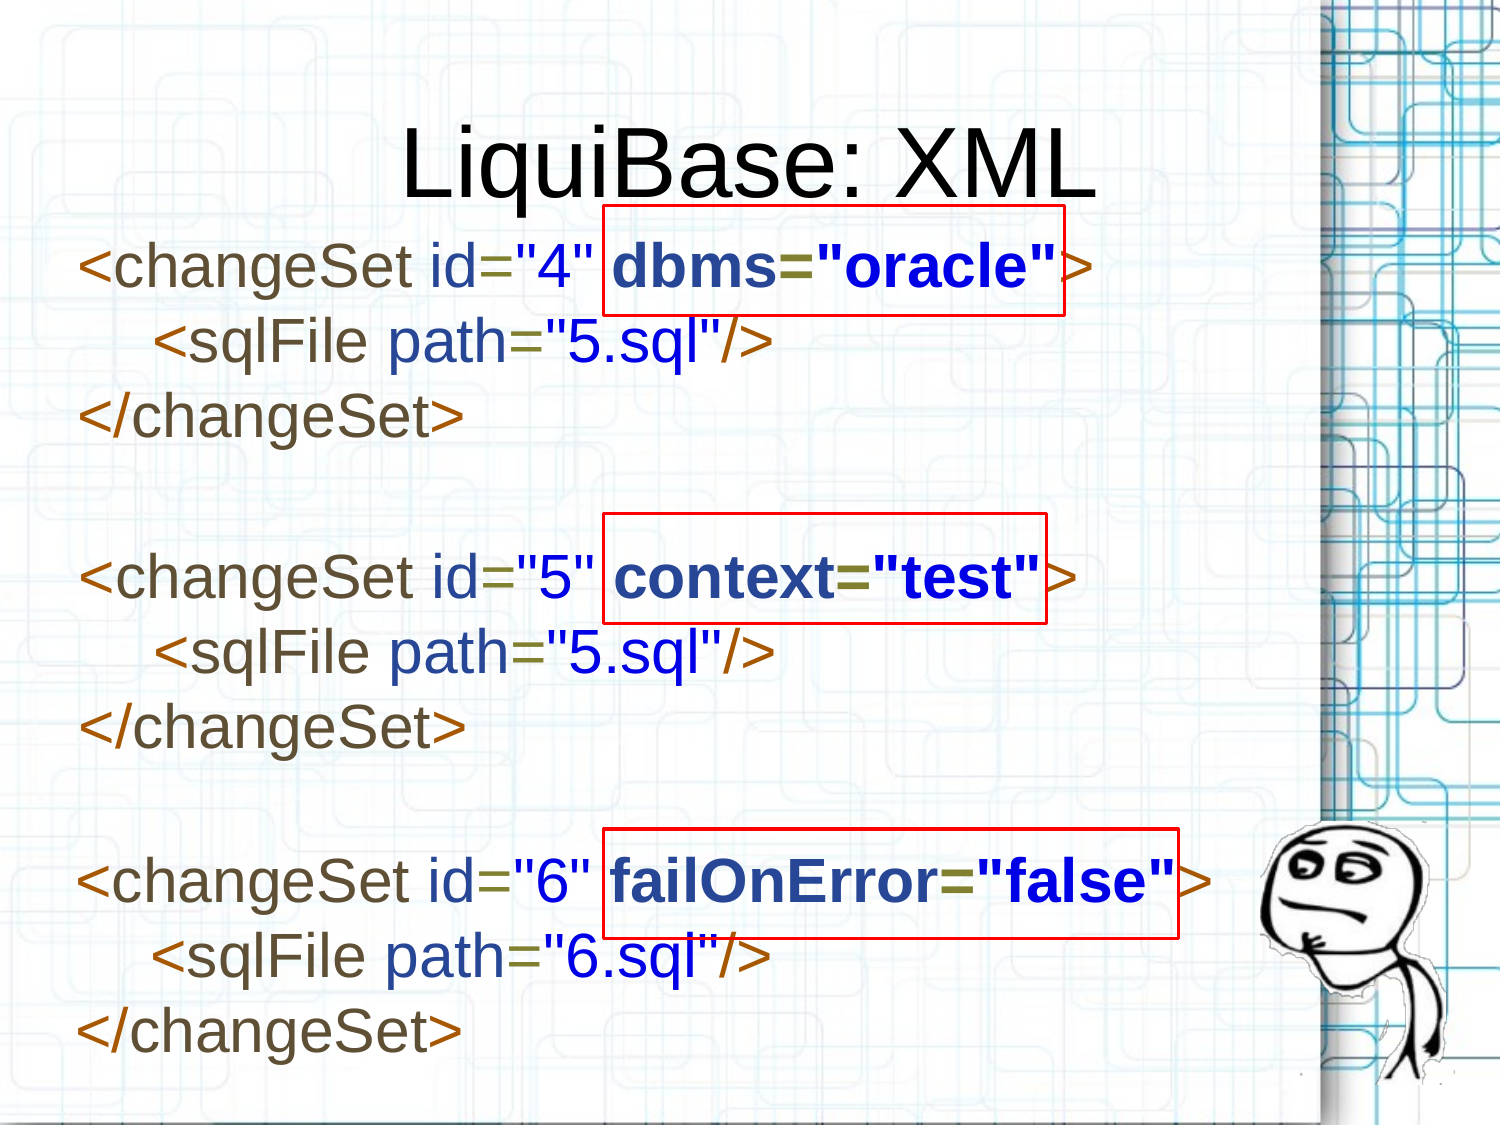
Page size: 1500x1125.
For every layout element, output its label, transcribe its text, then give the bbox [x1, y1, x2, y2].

text_box <changeSet id="6" failOnError="false"> <sqlFile path="6.sql"/> </changeSet> [60, 821, 1299, 1085]
text_box [1299, 821, 1456, 1085]
text_box <changeSet id="4" dbms="oracle"> <sqlFile path="5.sql"/> </changeSet> [62, 205, 1302, 469]
text_box <changeSet id="4" dbms="oracle"> <sqlFile path="5.sql"/> </changeSet> [605, 207, 1063, 314]
picture [0, 0, 1500, 1125]
title LiquiBase: XML [75, 45, 1425, 233]
text_box <changeSet id="5" context="test"> <sqlFile path="5.sql"/> </changeSet> [63, 517, 1437, 780]
text_box <changeSet id="5" context="test"> <sqlFile path="5.sql"/> </changeSet> [605, 517, 1045, 622]
